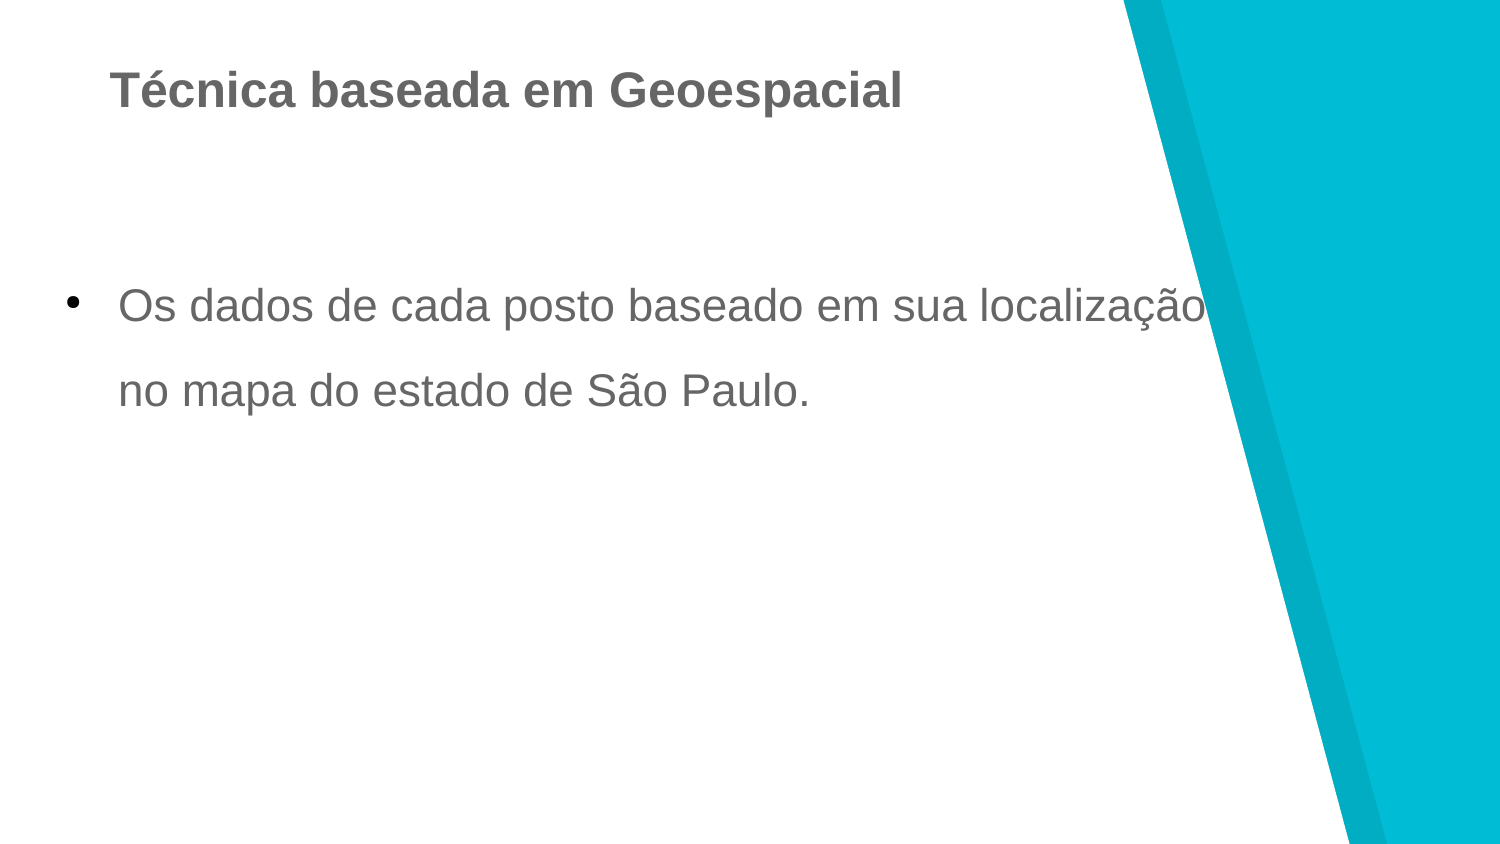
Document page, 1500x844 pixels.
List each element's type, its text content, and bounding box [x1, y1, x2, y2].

list Os dados de cada posto baseado em sua localização no mapa do estado de São Paulo. [47, 106, 1398, 792]
subtitle Técnica baseada em Geoespacial [94, 42, 1394, 106]
